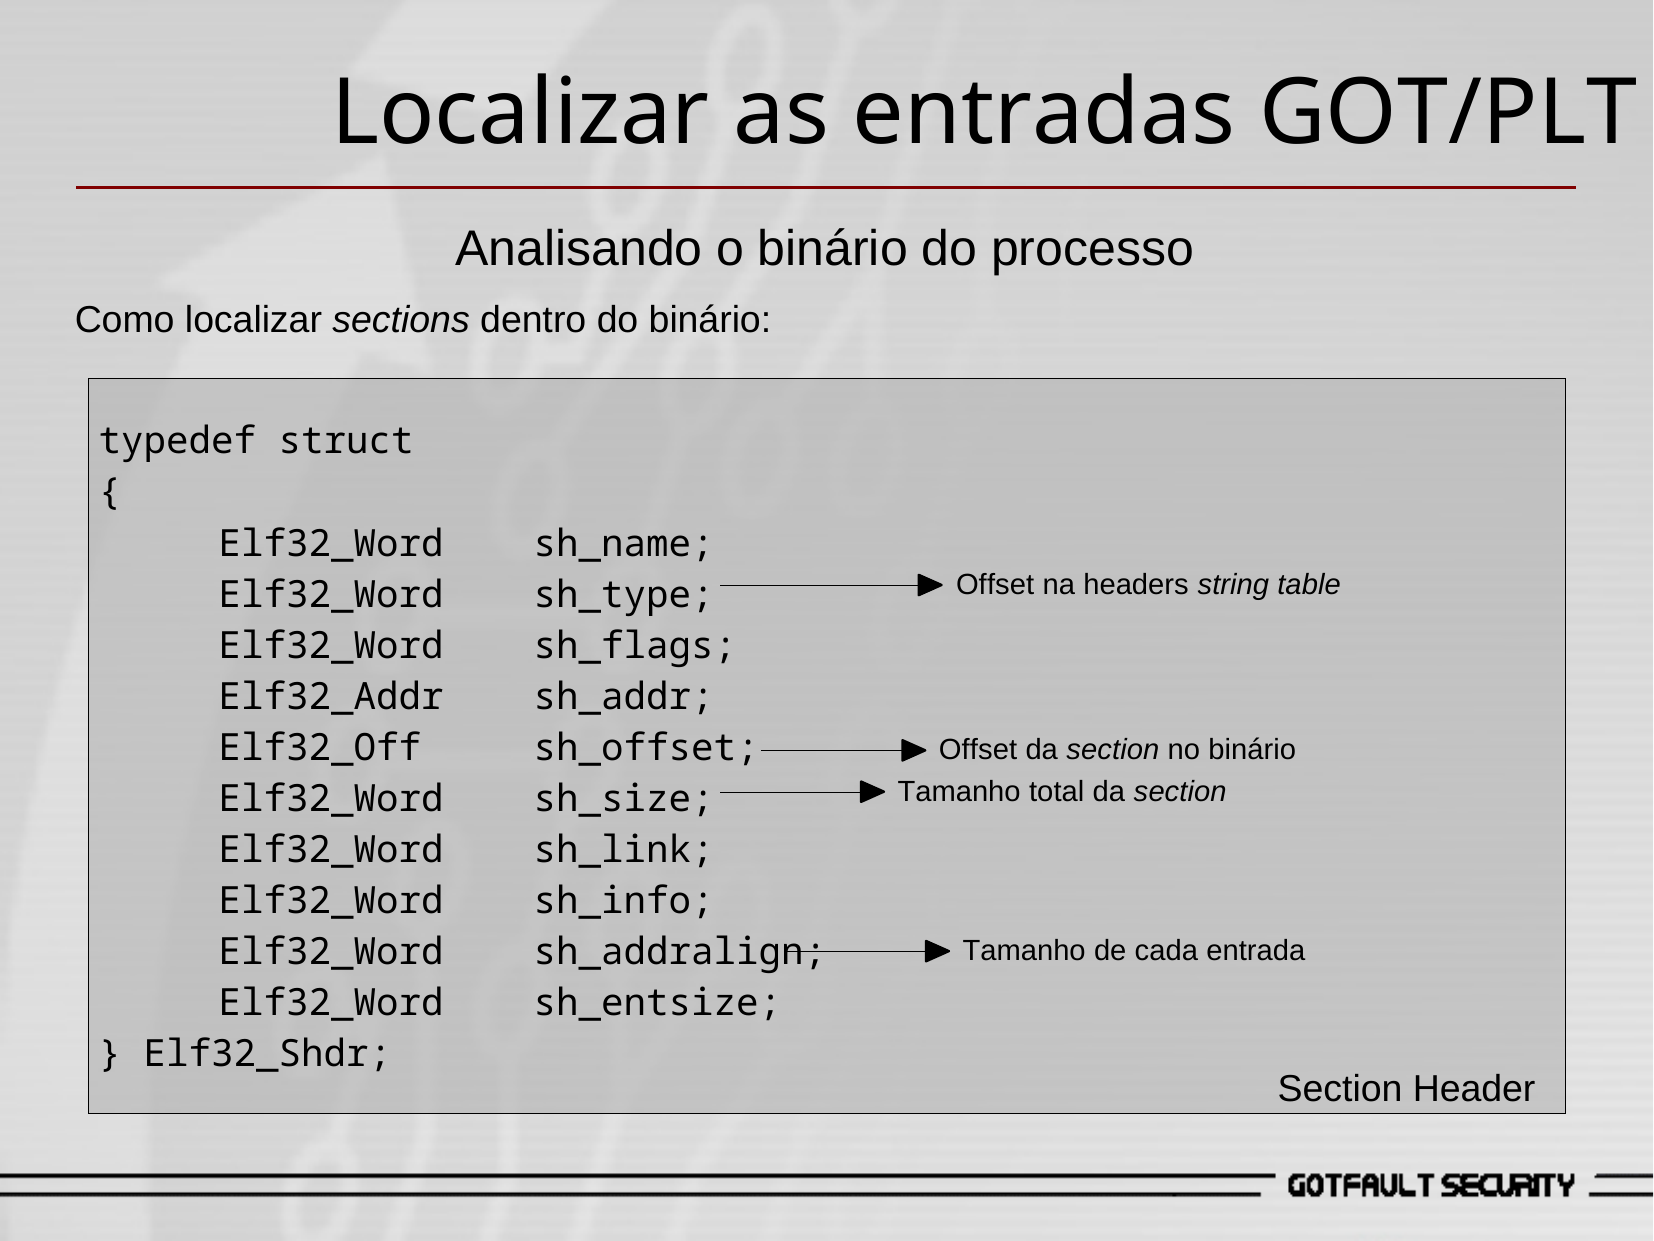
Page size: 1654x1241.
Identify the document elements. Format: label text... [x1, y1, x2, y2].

text_box Localizar as entradas GOT/PLT [15, 37, 1653, 196]
text_box Offset da section no binário [928, 730, 1313, 774]
text_box Section Header [1267, 1065, 1583, 1118]
picture [0, 0, 1654, 1241]
text_box Tamanho total da section [887, 771, 1272, 815]
text_box typedef struct { Elf32_Word sh_name; Elf32_Word sh_type; Elf32_Word sh_flags; Elf32_Addr sh_addr; Elf32_Off sh_offset; Elf32_Word sh_size; Elf32_Word sh_link; Elf32_Word sh_info; Elf32_Word sh_addralign; Elf32_Word sh_entsize; } Elf32_Shdr; [88, 378, 1566, 1114]
text_box Offset na headers string table [945, 564, 1358, 608]
text_box Como localizar sections dentro do binário: [60, 291, 833, 354]
text_box Tamanho de cada entrada [952, 931, 1337, 974]
text_box Analisando o binário do processo [52, 213, 1598, 291]
